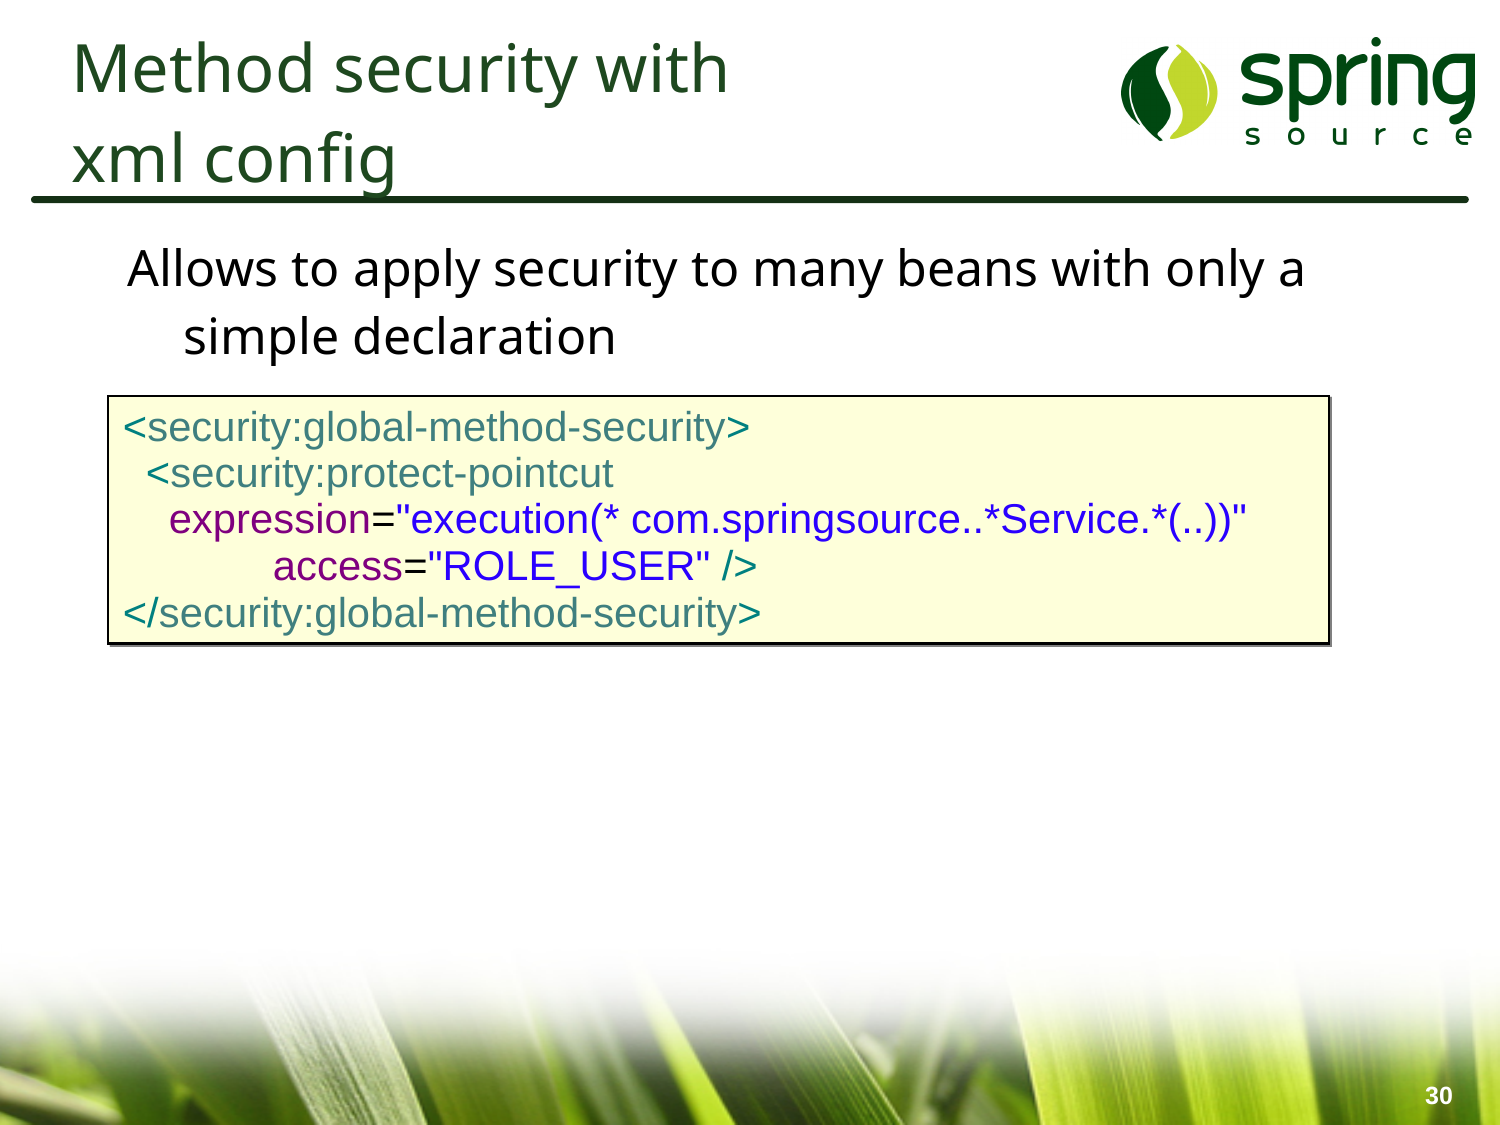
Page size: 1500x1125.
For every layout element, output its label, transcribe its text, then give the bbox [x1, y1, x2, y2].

title Method security with xml config [56, 13, 1089, 191]
picture [0, 944, 1500, 1125]
picture [1121, 37, 1475, 145]
list Allows to apply security to many beans with only a simple declaration [112, 224, 1388, 1000]
text_box <security:global-method-security> <security:protect-pointcut expression="execution(* com.springsource..*Service.*(..))" access="ROLE_USER" /> </security:global-method-security> [108, 395, 1329, 644]
